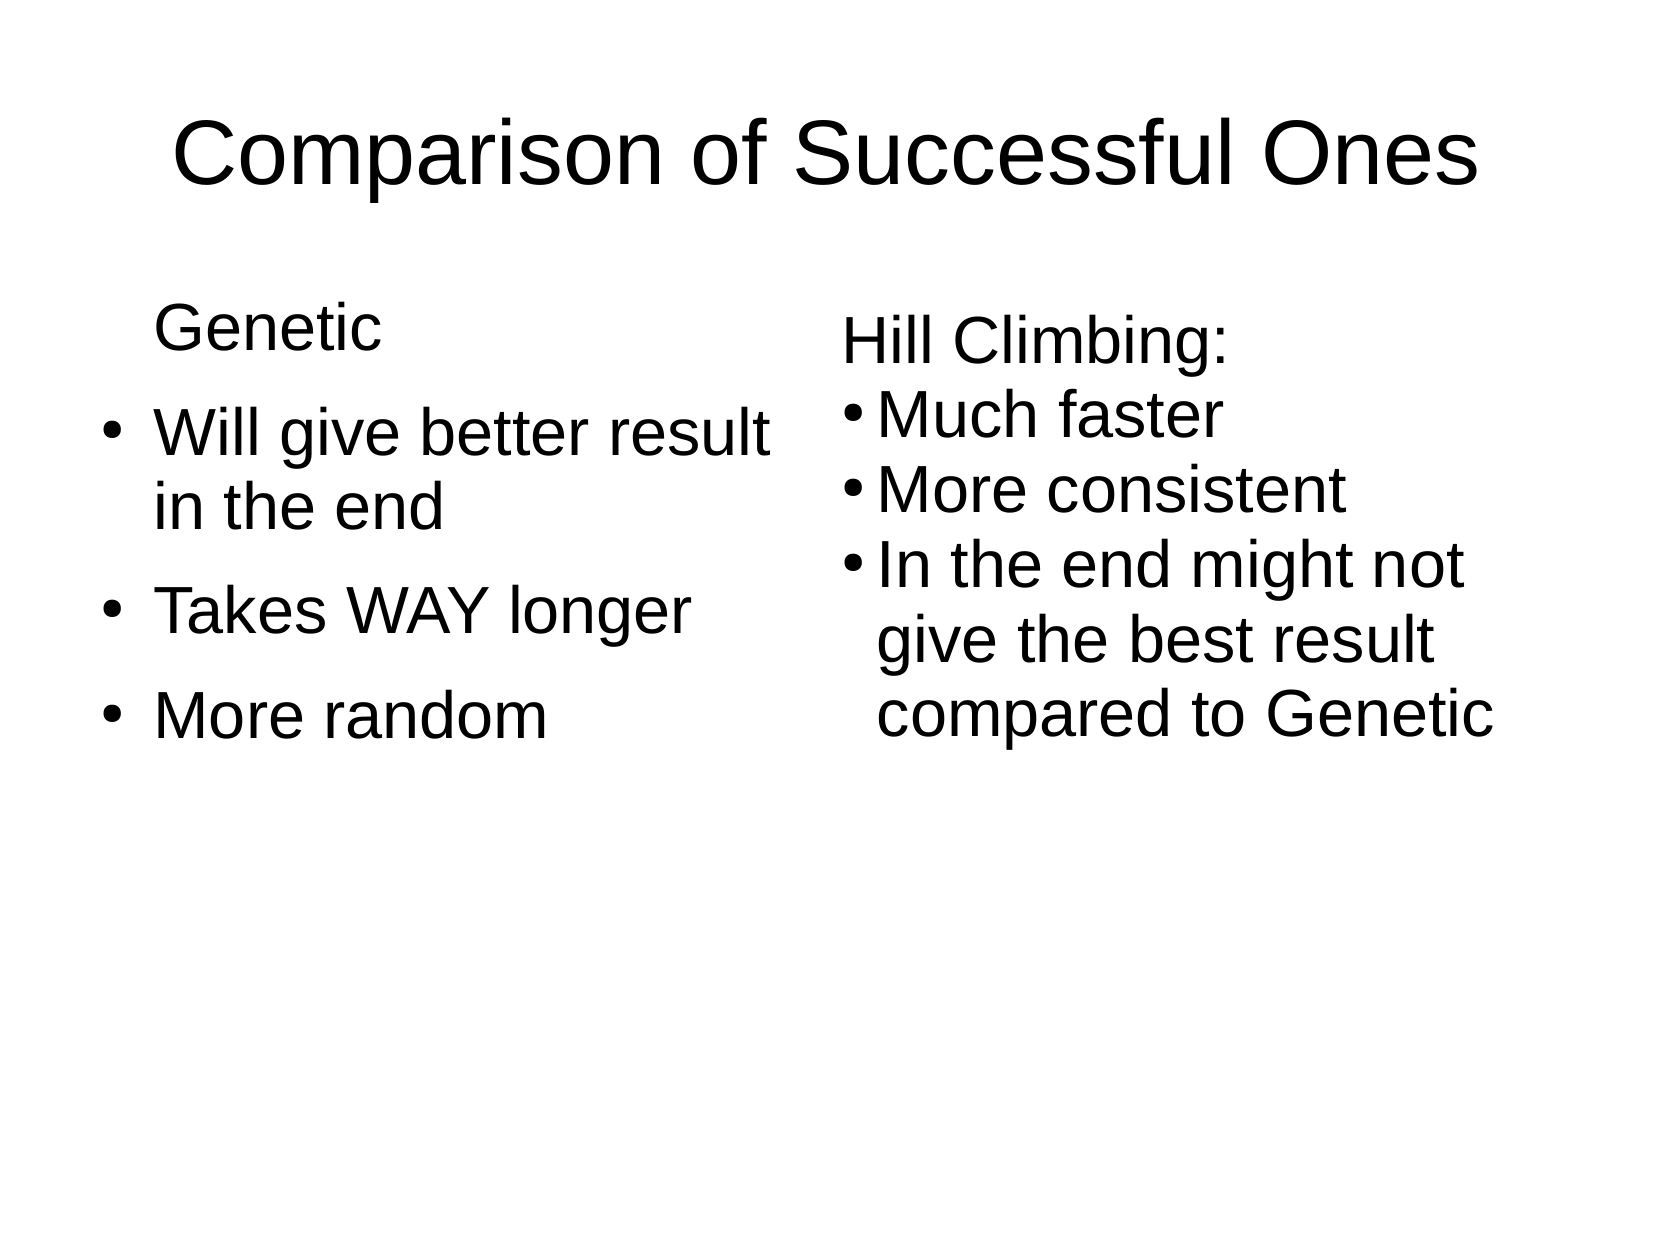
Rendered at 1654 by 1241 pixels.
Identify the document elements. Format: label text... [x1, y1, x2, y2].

text_box Hill Climbing: Much faster More consistent In the end might not give the best result compared to Genetic [826, 295, 1607, 1004]
title Comparison of Successful Ones [82, 49, 1571, 257]
list Genetic Will give better result in the end Takes WAY longer More random [82, 290, 827, 1010]
